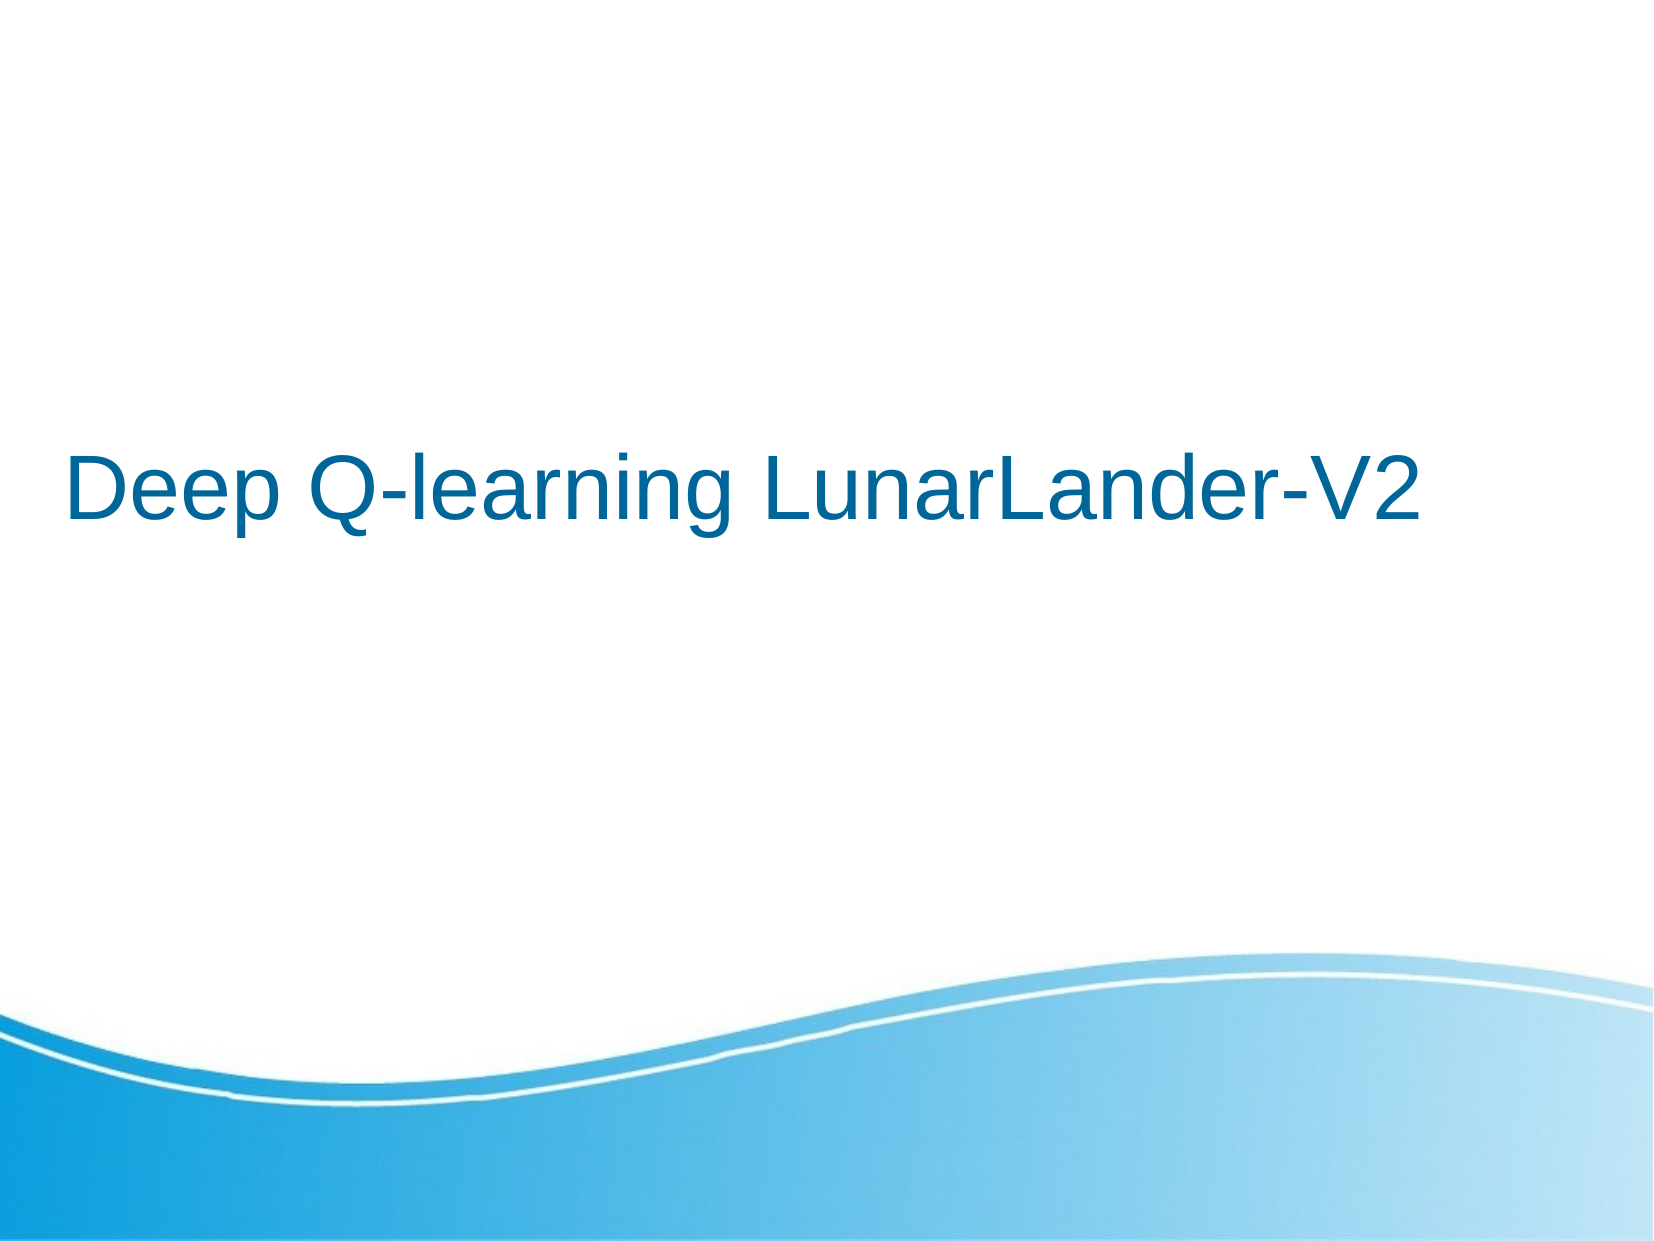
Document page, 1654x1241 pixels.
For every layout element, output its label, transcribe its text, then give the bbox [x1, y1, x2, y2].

title Deep Q-learning LunarLander-V2 [0, 384, 1489, 592]
picture [0, 952, 1654, 1241]
